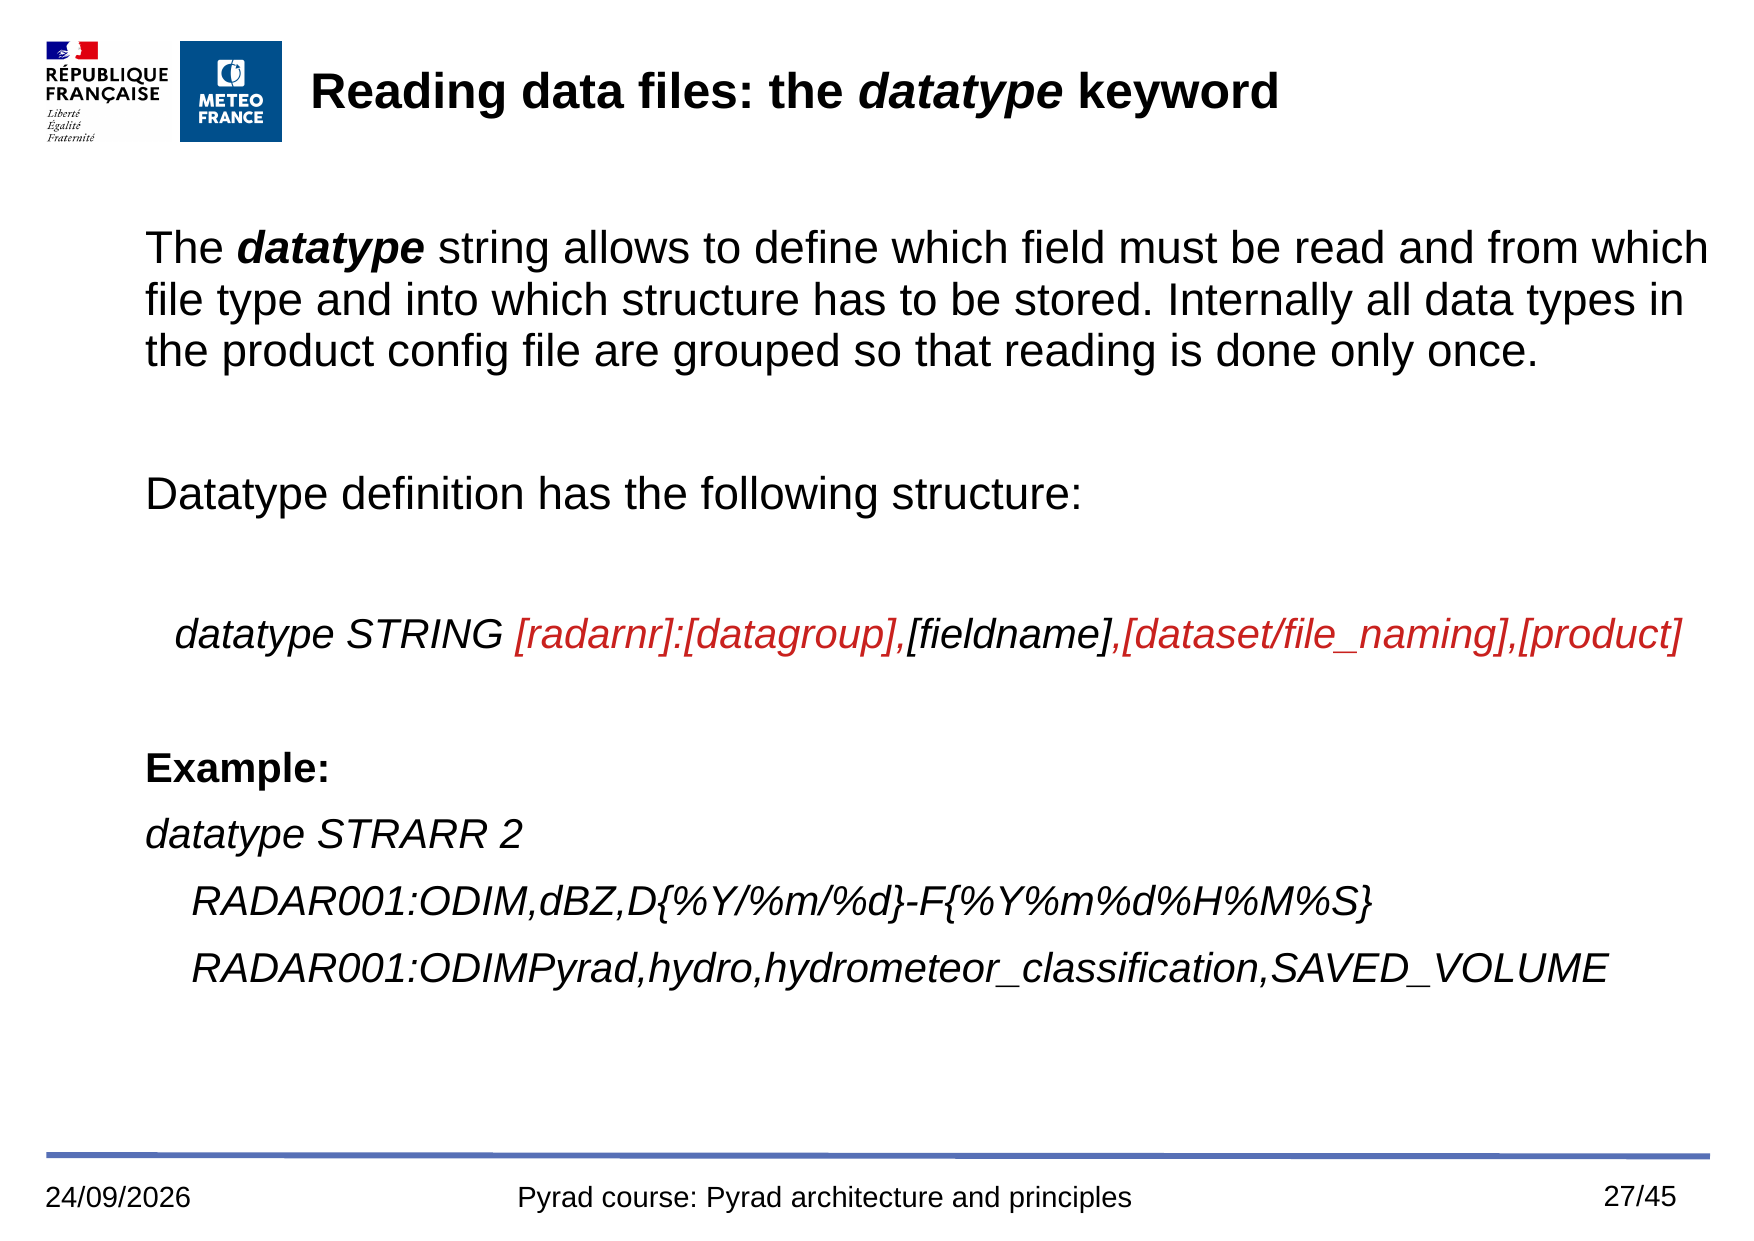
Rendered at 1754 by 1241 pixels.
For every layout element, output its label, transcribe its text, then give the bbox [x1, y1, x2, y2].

title Reading data files: the datatype keyword [310, 40, 1697, 142]
picture [180, 41, 282, 142]
picture [46, 41, 172, 142]
list The datatype string allows to define which field must be read and from which file type and into which structure has to be stored. Internally all data types in the product config file are grouped so that reading is done only once. Datatype definition has the following structure: datatype STRING [radarnr]:[datagroup],[fieldname],[dataset/file_naming],[product] Example: datatype STRARR 2 RADAR001:ODIM,dBZ,D{%Y/%m/%d}-F{%Y%m%d%H%M%S} RADAR001:ODIMPyrad,hydro,hydrometeor_classification,SAVED_VOLUME [44, 222, 1712, 1118]
